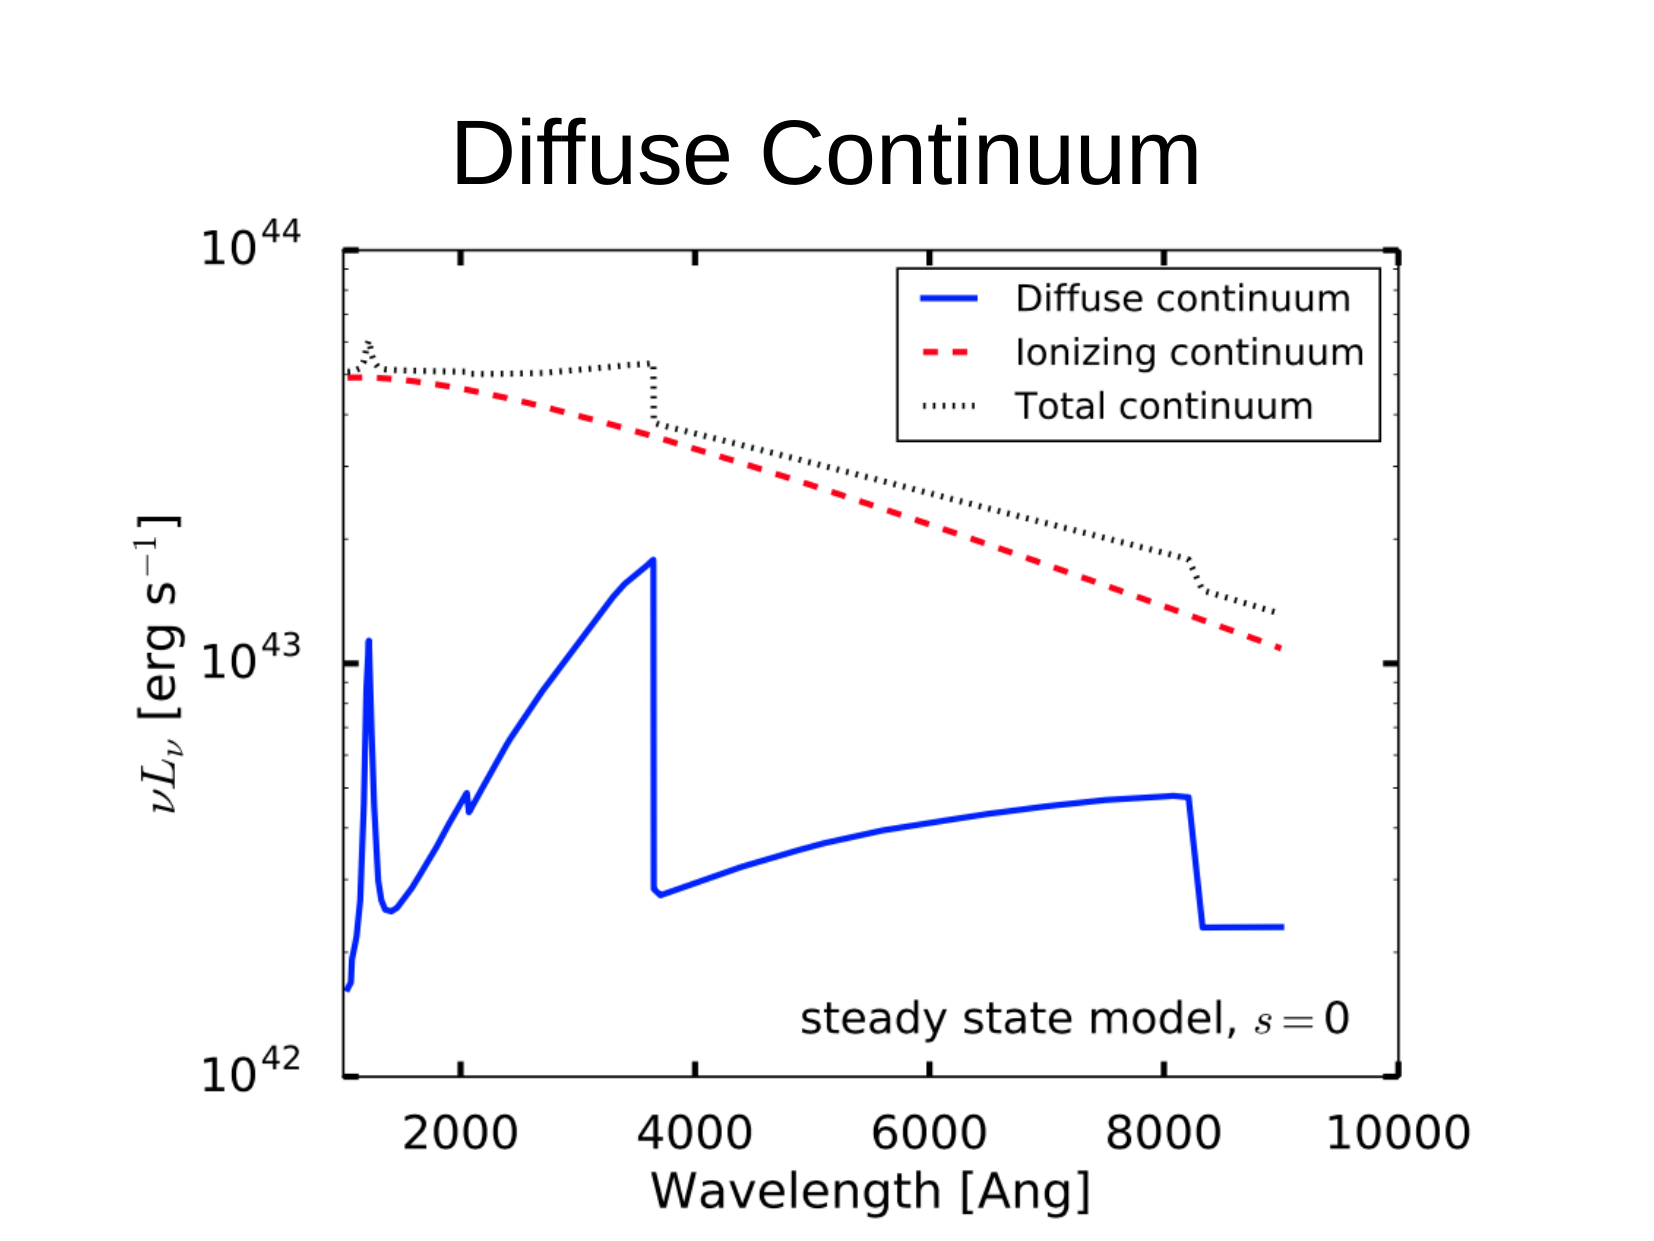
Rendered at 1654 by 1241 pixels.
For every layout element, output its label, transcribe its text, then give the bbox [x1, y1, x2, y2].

title Diffuse Continuum [82, 49, 1571, 257]
picture [96, 194, 1516, 1241]
